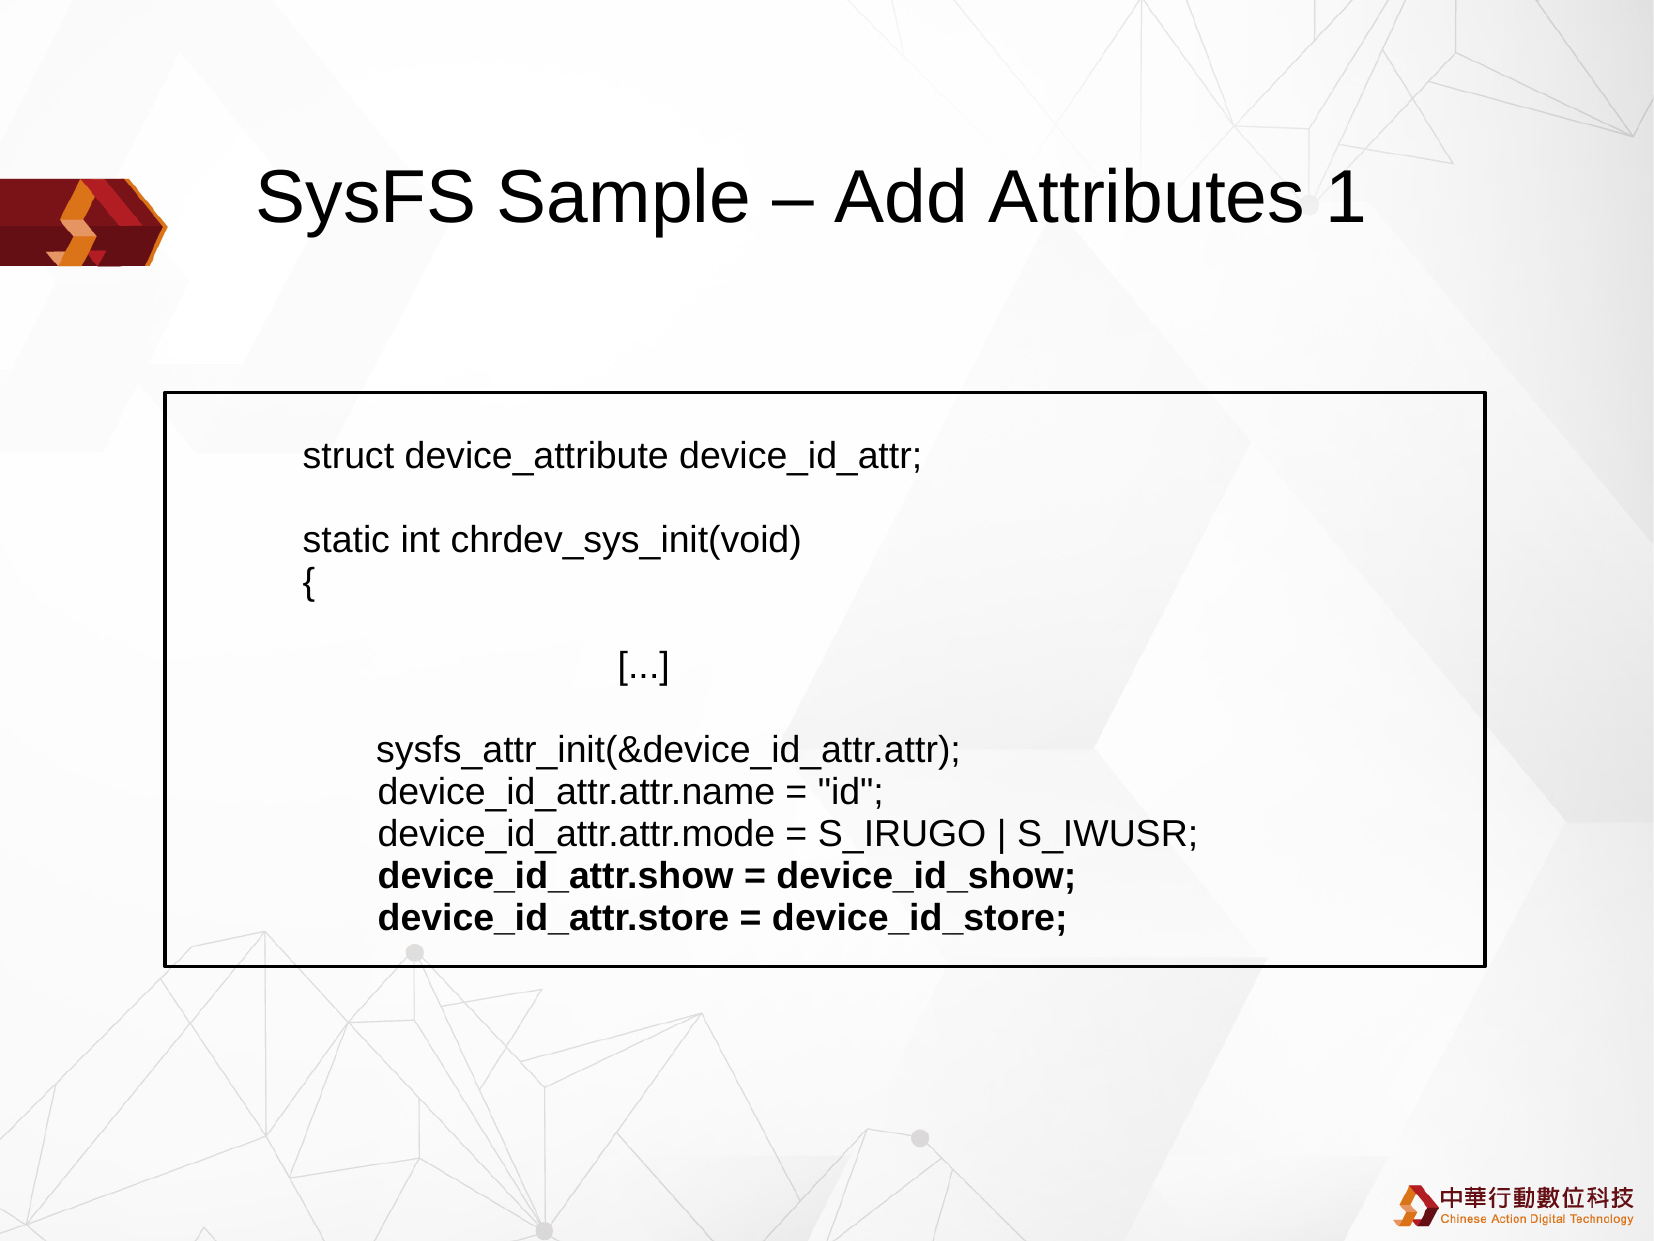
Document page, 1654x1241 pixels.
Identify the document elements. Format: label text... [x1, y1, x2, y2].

text_box struct device_attribute device_id_attr; static int chrdev_sys_init(void) { [...] sysfs_attr_init(&device_id_attr.attr); device_id_attr.attr.name = "id"; device_id_attr.attr.mode = S_IRUGO | S_IWUSR; device_id_attr.show = device_id_show; device_id_attr.store = device_id_store; [287, 427, 1371, 946]
title SysFS Sample – Add Attributes 1 [118, 112, 1506, 281]
picture [0, 0, 1654, 1241]
